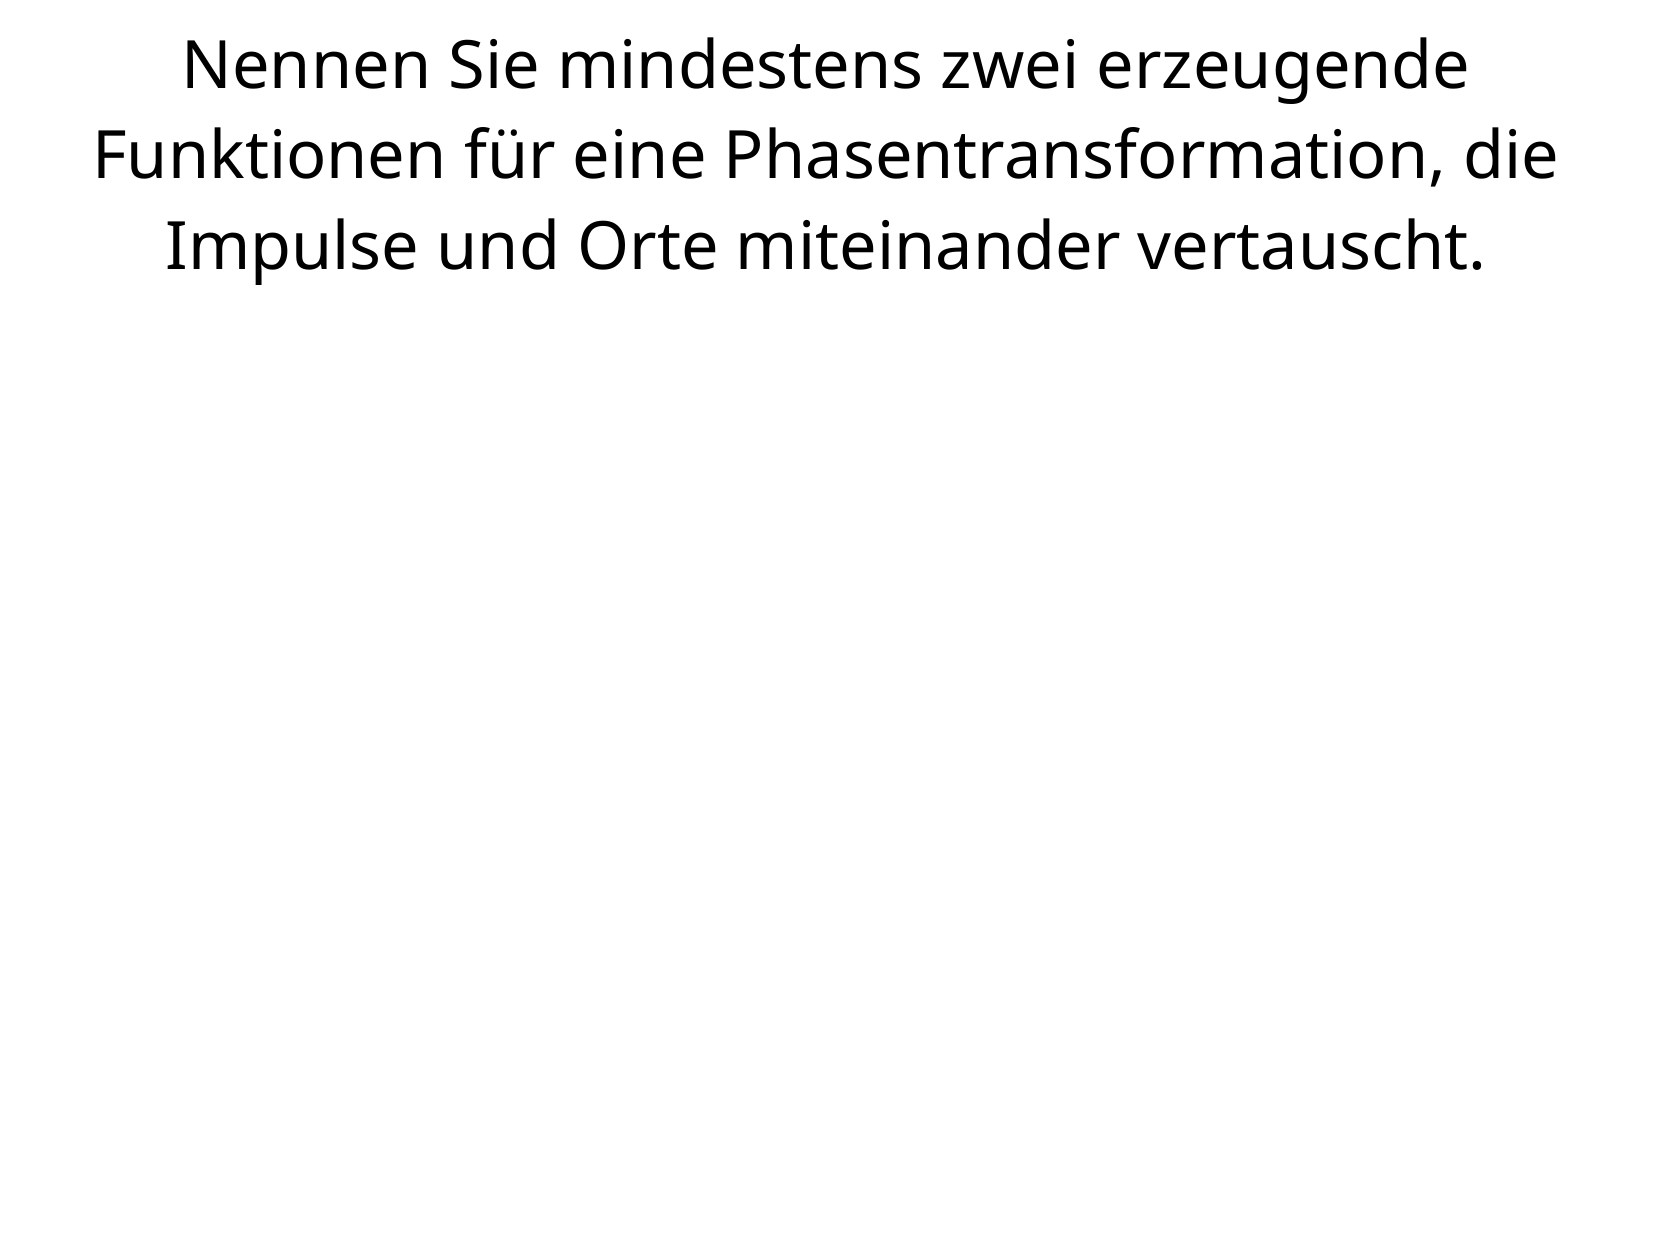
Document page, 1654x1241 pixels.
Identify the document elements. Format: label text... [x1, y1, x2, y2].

title Nennen Sie mindestens zwei erzeugende Funktionen für eine Phasentransformation, die Impulse und Orte miteinander vertauscht. [82, 19, 1571, 287]
